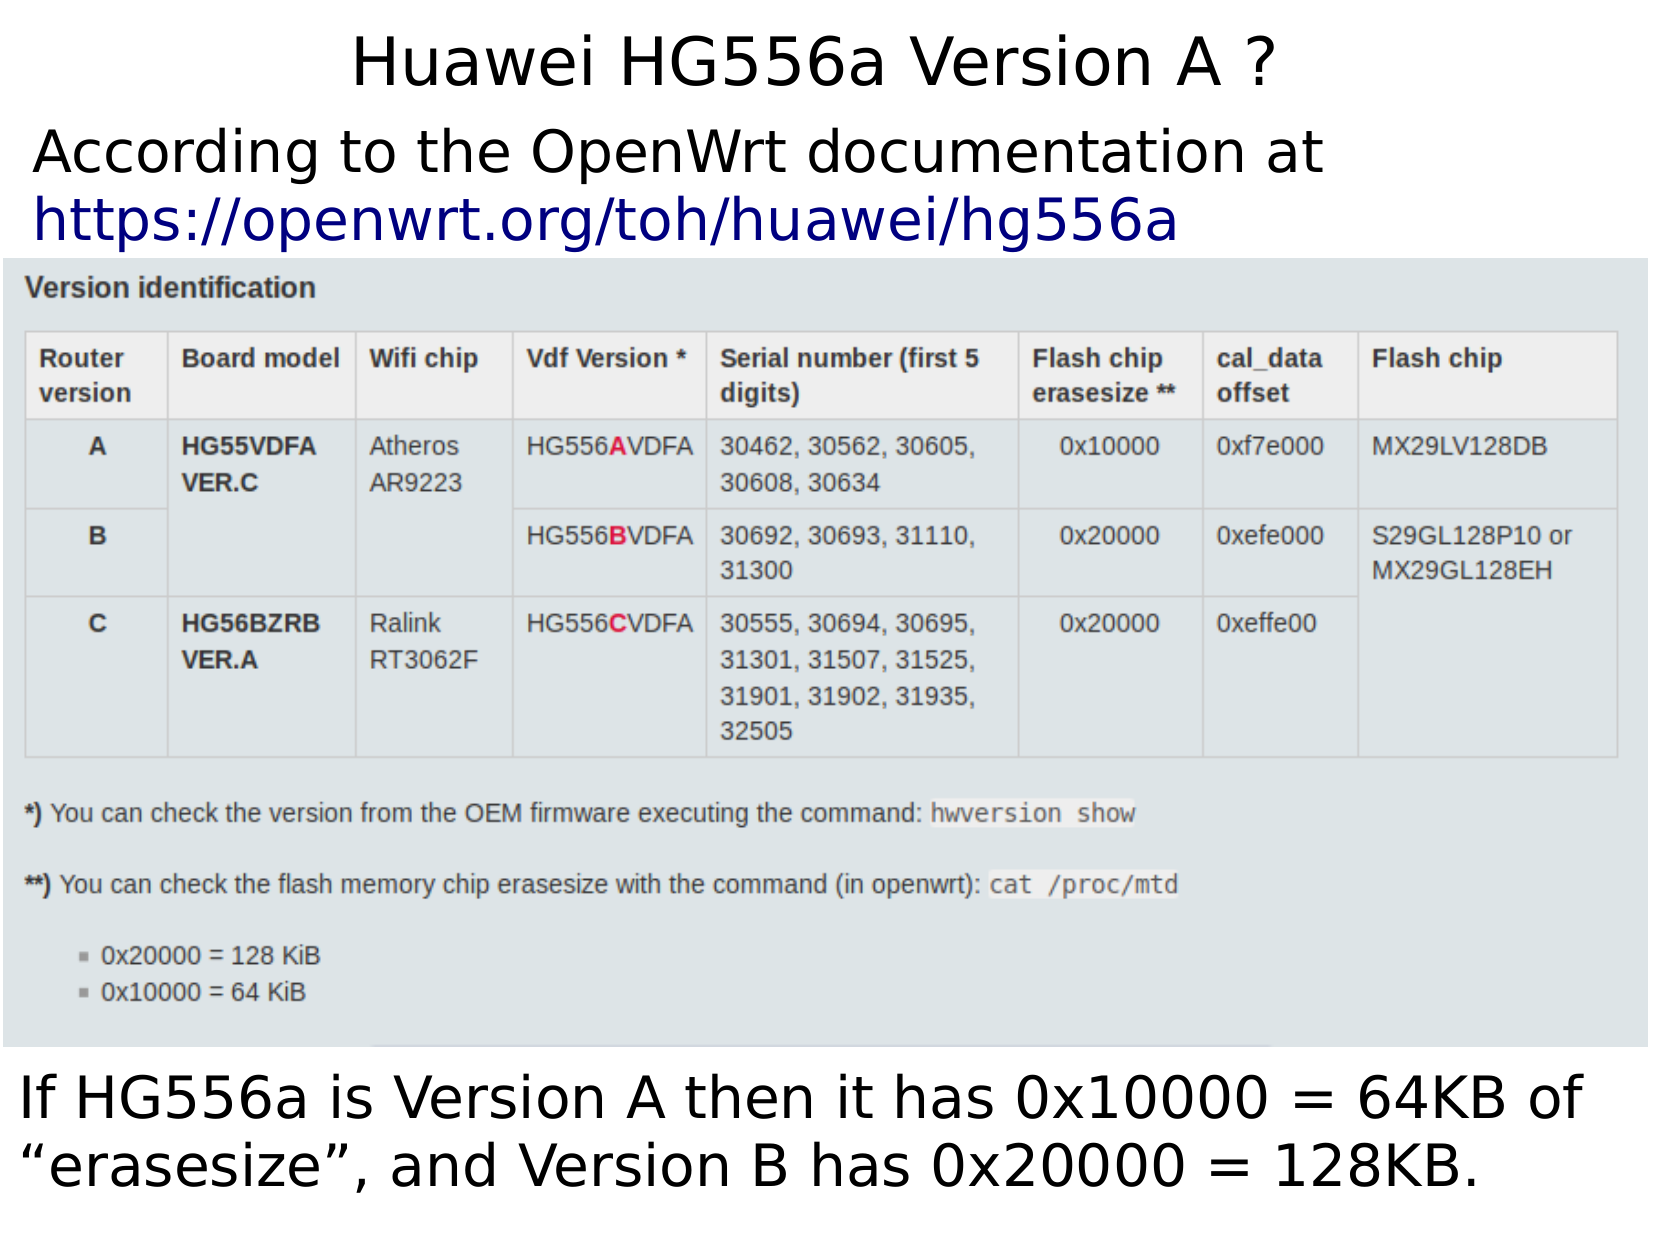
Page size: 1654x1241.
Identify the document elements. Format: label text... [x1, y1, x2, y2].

title Huawei HG556a Version A ? [70, 23, 1560, 102]
text_box According to the OpenWrt documentation at https://openwrt.org/toh/huawei/hg556a [17, 111, 1648, 258]
text_box If HG556a is Version A then it has 0x10000 = 64KB of “erasesize”, and Version B has 0x20000 = 128KB. [3, 1057, 1634, 1208]
picture [3, 258, 1648, 1047]
